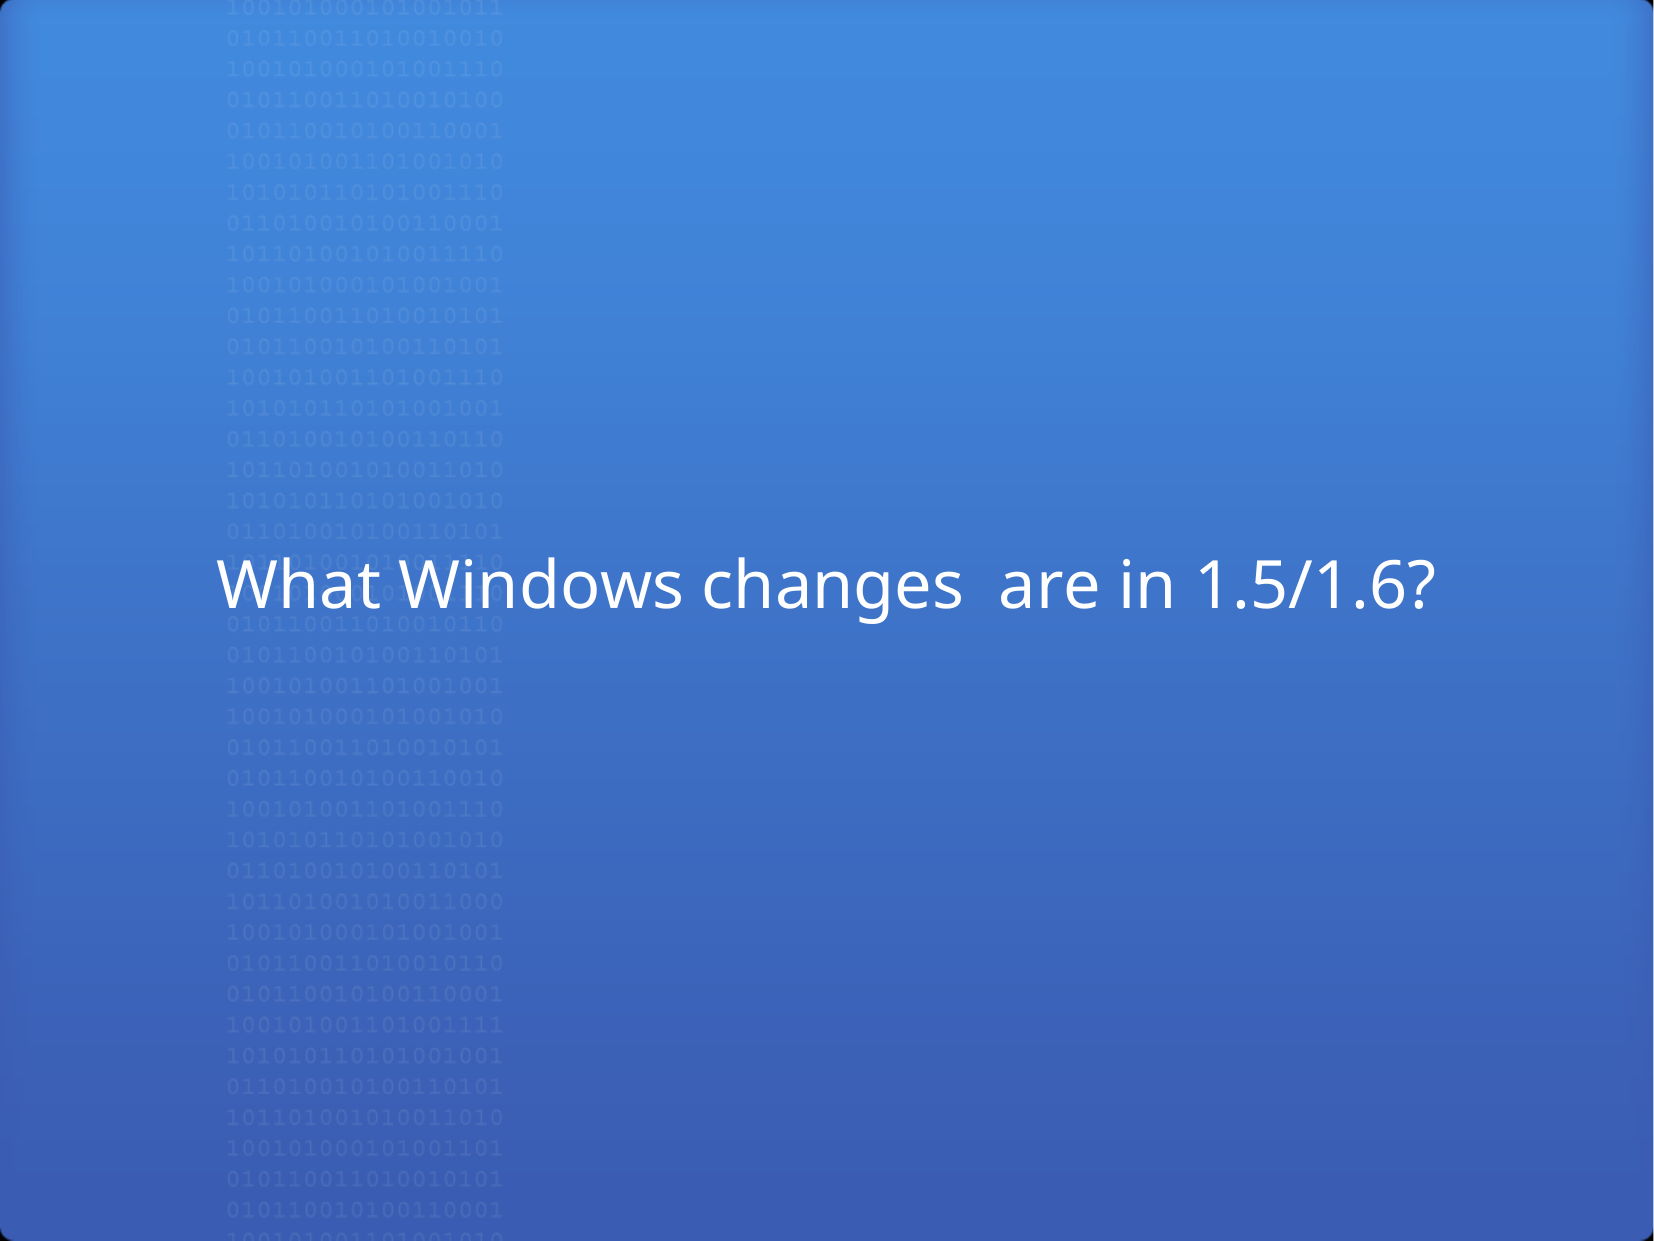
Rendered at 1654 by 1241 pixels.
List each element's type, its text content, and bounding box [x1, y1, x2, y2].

picture [0, 0, 1654, 1241]
subtitle What Windows changes are in 1.5/1.6? [121, 110, 1534, 1119]
